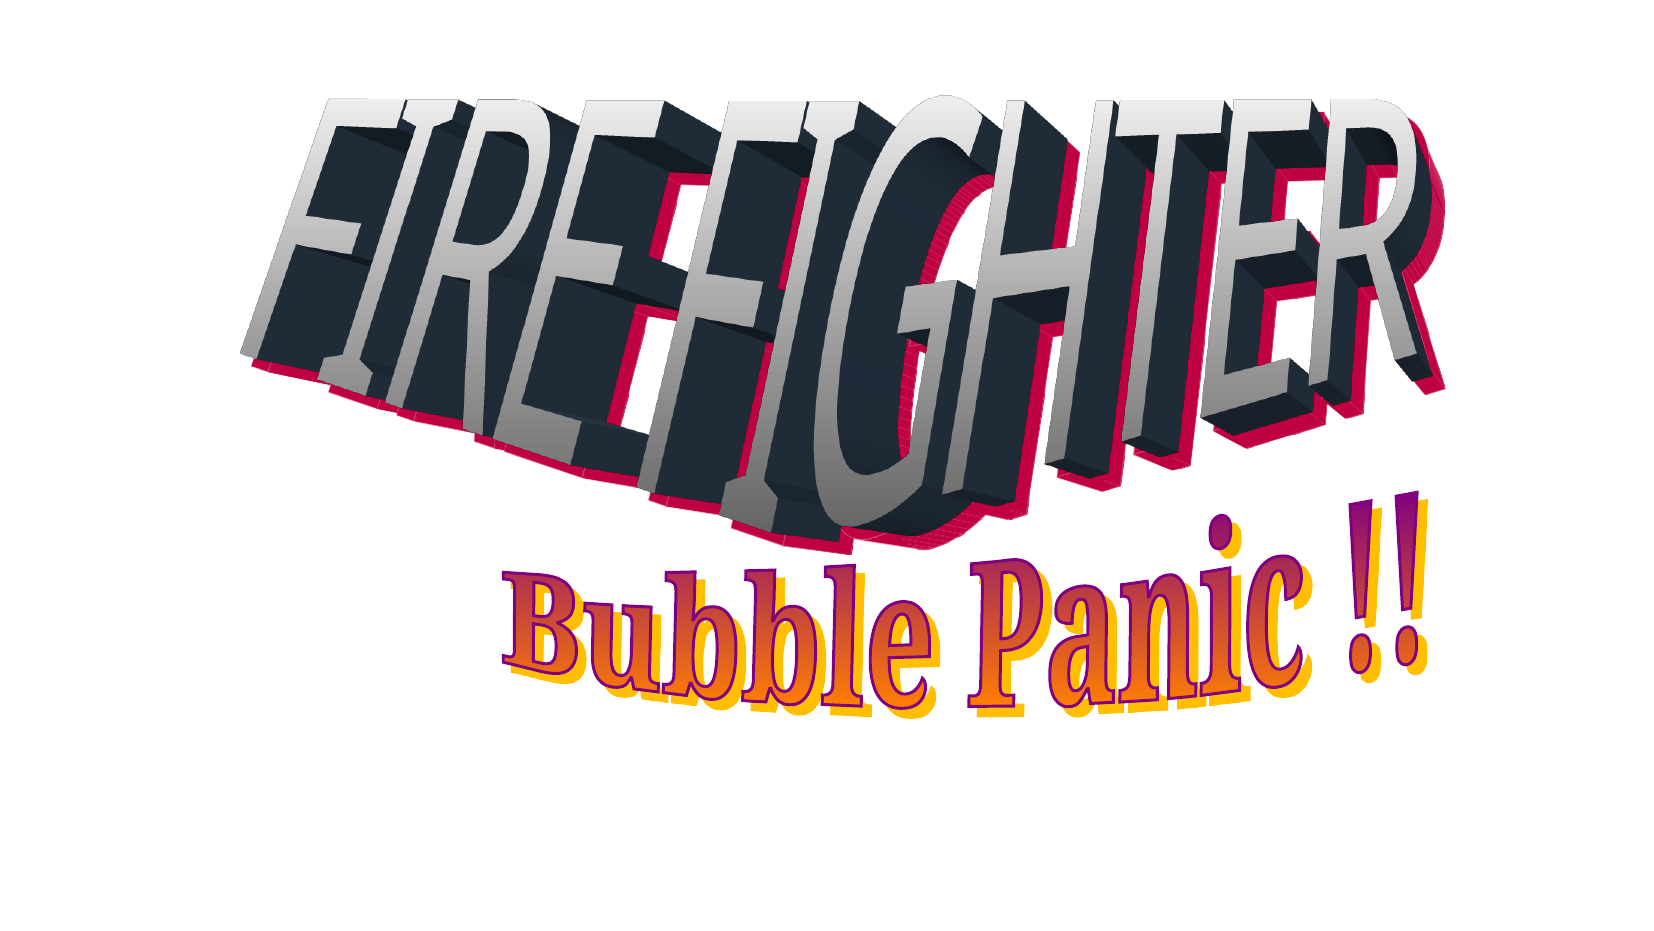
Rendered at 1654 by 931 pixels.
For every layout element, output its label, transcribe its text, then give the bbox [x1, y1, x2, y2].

text_box Bubble Panic !! [1119, 574, 1196, 703]
text_box Bubble Panic !! [1210, 515, 1231, 549]
text_box Bubble Panic !! [503, 572, 577, 674]
text_box Bubble Panic !! [870, 601, 930, 709]
text_box Bubble Panic !! [1396, 492, 1418, 610]
text_box Bubble Panic !! [1247, 555, 1302, 688]
text_box Bubble Panic !! [663, 571, 736, 700]
text_box Bubble Panic !! [742, 570, 816, 705]
text_box Bubble Panic !! [1049, 585, 1114, 707]
text_box Bubble Panic !! [1350, 500, 1372, 618]
text_box Bubble Panic !! [822, 565, 862, 707]
text_box Bubble Panic !! [968, 559, 1042, 707]
text_box Bubble Panic !! [1350, 634, 1371, 673]
text_box Bubble Panic !! [1201, 567, 1240, 696]
text_box Bubble Panic !! [584, 603, 659, 692]
text_box Bubble Panic !! [1396, 626, 1417, 665]
